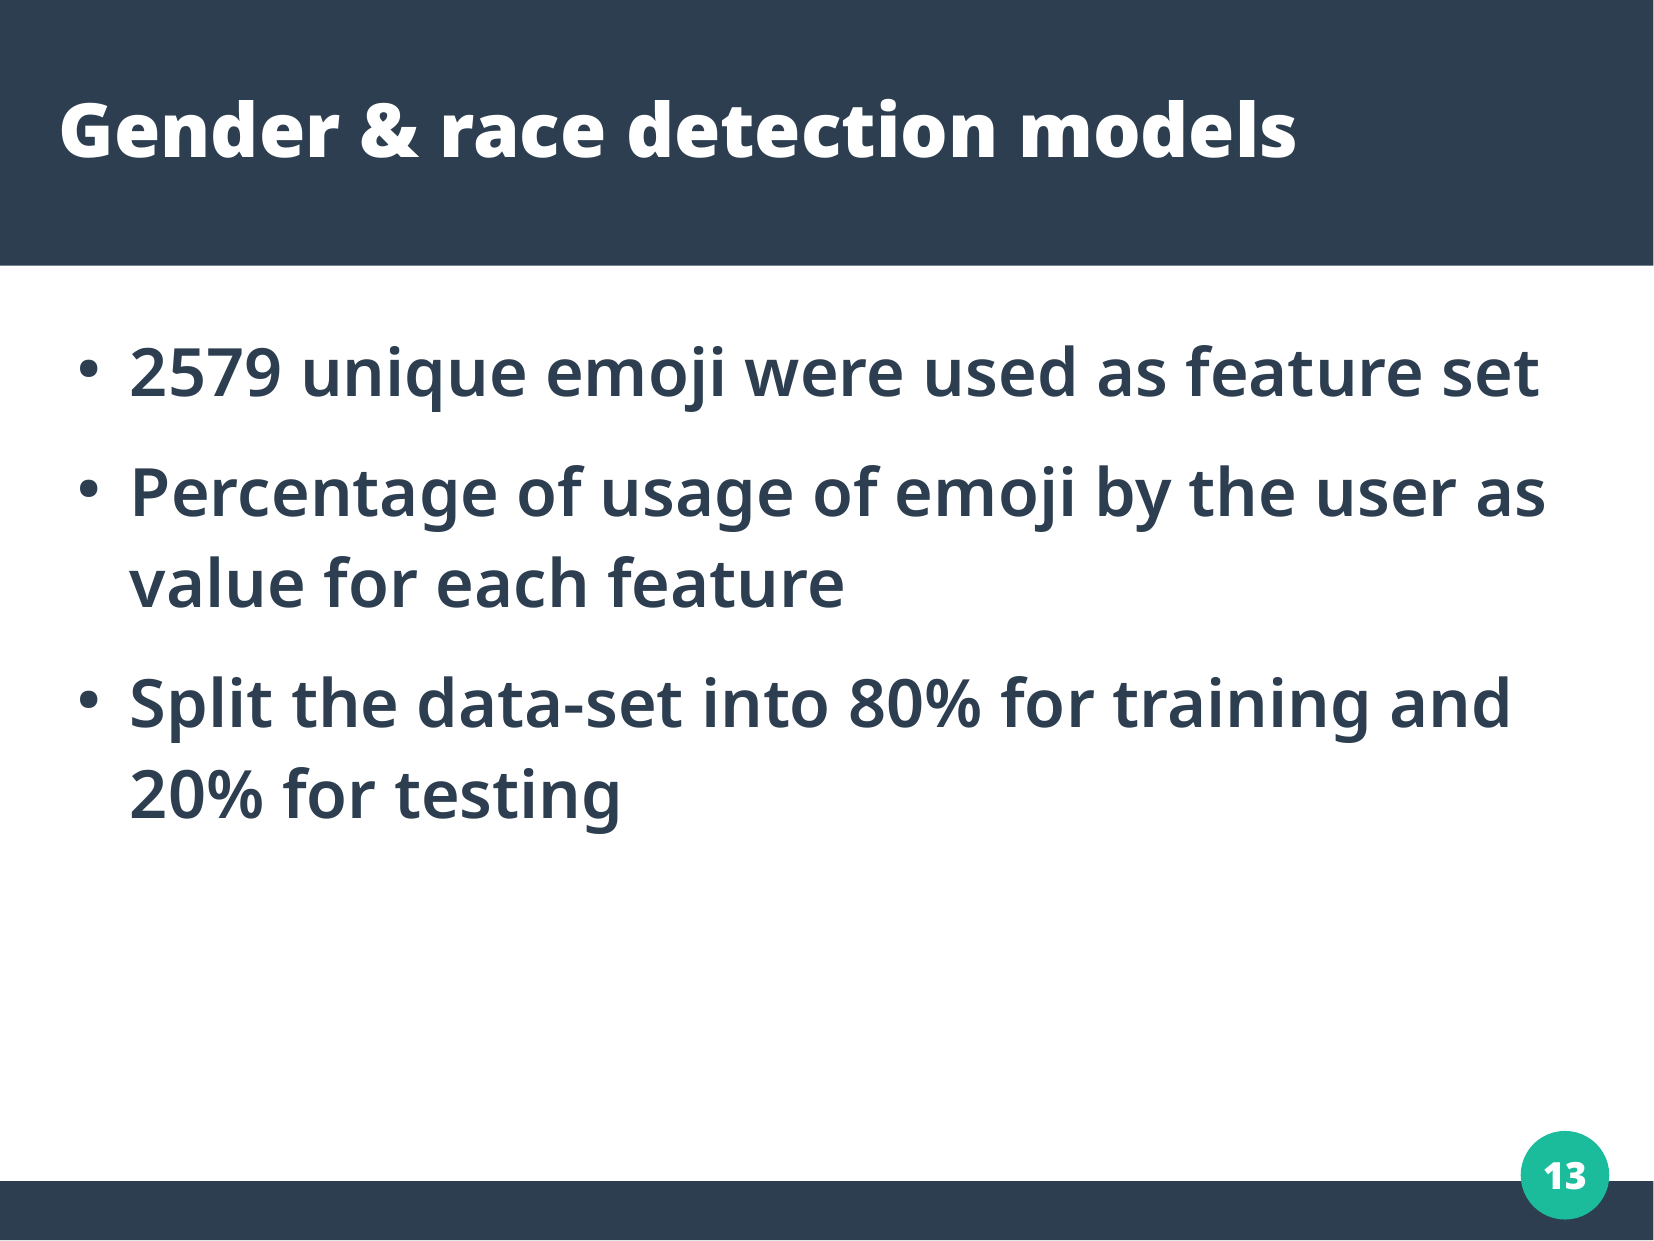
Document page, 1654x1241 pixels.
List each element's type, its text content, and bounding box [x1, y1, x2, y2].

list 2579 unique emoji were used as feature set Percentage of usage of emoji by the user as value for each feature Split the data-set into 80% for training and 20% for testing [59, 324, 1595, 1152]
title Gender & race detection models [59, 49, 1595, 207]
